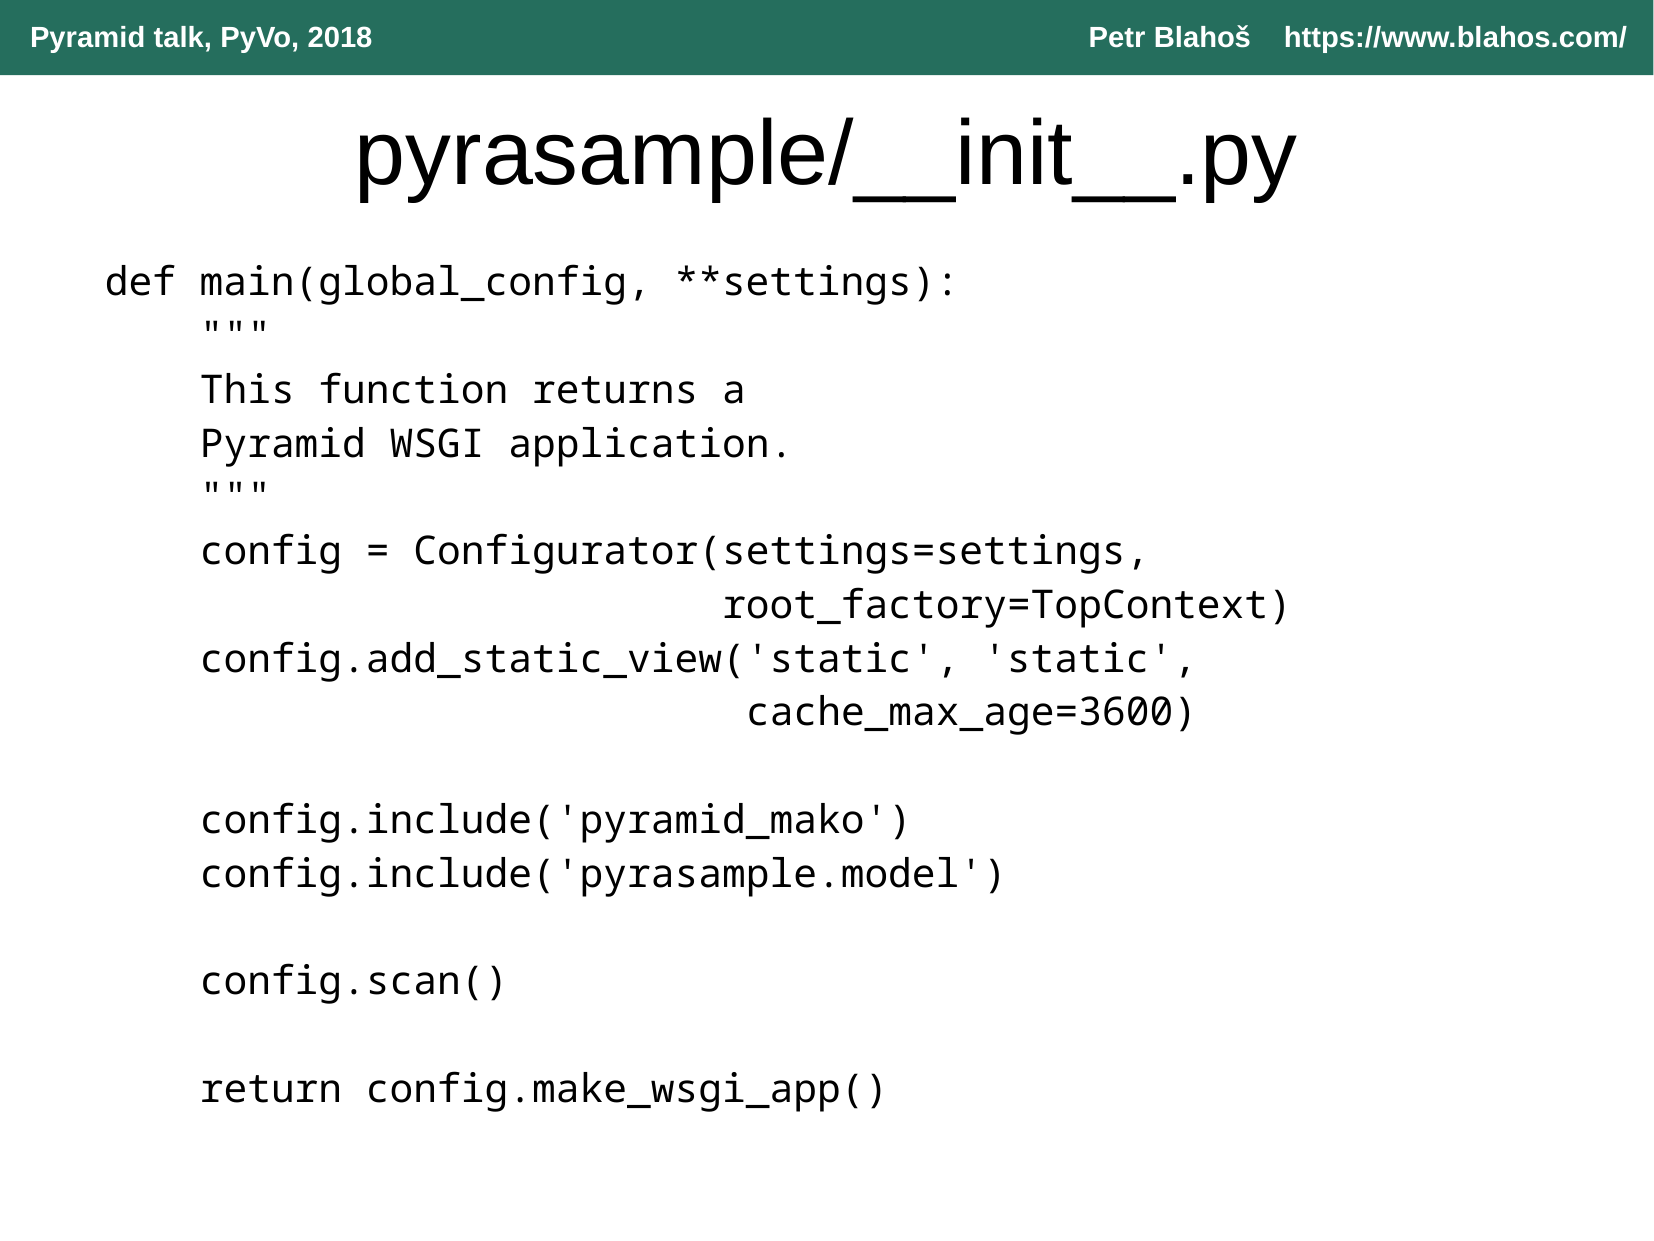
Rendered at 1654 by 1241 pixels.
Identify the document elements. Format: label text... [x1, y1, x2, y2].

title pyrasample/__init__.py [82, 49, 1571, 257]
text_box def main(global_config, **settings): """ This function returns a Pyramid WSGI application. """ config = Configurator(settings=settings, root_factory=TopContext) config.add_static_view('static', 'static', cache_max_age=3600) config.include('pyramid_mako') config.include('pyrasample.model') config.scan() return config.make_wsgi_app() [90, 246, 1606, 1171]
